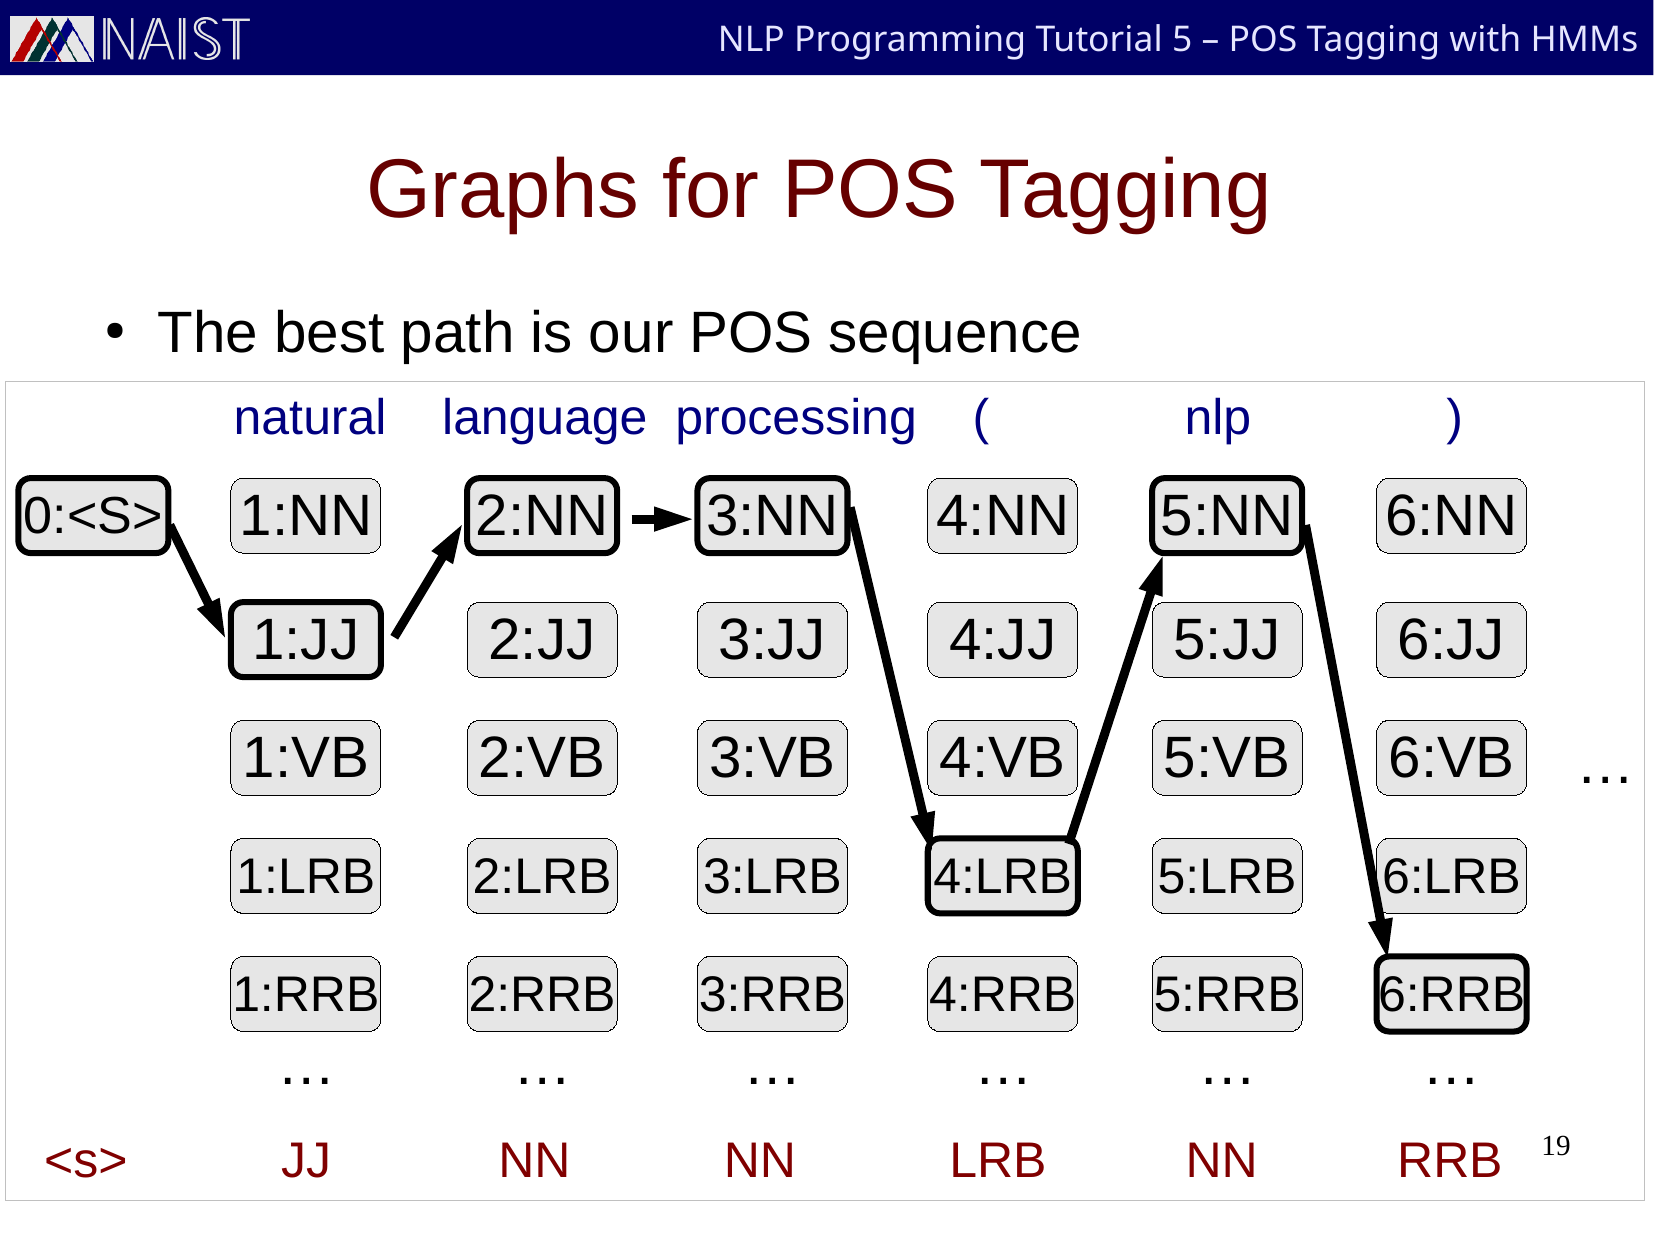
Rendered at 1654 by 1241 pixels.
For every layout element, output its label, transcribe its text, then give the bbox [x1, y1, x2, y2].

text_box 2:LRB [467, 838, 618, 914]
text_box 6:RRB [1376, 956, 1527, 1032]
text_box 1:NN [230, 478, 381, 554]
text_box … [1183, 1024, 1272, 1105]
text_box 2:NN [467, 478, 618, 554]
text_box 5:NN [1152, 478, 1303, 554]
text_box <s> JJ NN NN LRB NN RRB [11, 1125, 1576, 1196]
text_box 1:VB [230, 720, 381, 796]
text_box … [959, 1024, 1048, 1105]
text_box natural language processing ( nlp ) [201, 382, 1604, 453]
text_box … [498, 1024, 587, 1105]
picture [10, 16, 94, 62]
picture [102, 17, 251, 60]
text_box 6:JJ [1376, 602, 1527, 678]
text_box 1:RRB [230, 956, 381, 1032]
text_box 4:RRB [927, 956, 1078, 1032]
text_box 1:JJ [230, 602, 381, 678]
text_box 5:VB [1152, 720, 1303, 796]
text_box 5:LRB [1152, 838, 1303, 914]
text_box 3:NN [697, 478, 848, 554]
text_box 3:LRB [697, 838, 848, 914]
title Graphs for POS Tagging [75, 92, 1564, 285]
text_box 4:LRB [927, 838, 1078, 914]
text_box 4:VB [927, 720, 1078, 796]
text_box … [1645, 723, 1650, 804]
text_box … [729, 1024, 817, 1105]
text_box 3:RRB [697, 956, 848, 1032]
text_box 6:LRB [1376, 838, 1527, 914]
text_box 3:VB [697, 720, 848, 796]
text_box 2:VB [467, 720, 618, 796]
text_box … [1408, 1024, 1497, 1105]
text_box 2:JJ [467, 602, 618, 678]
text_box 5:RRB [1152, 956, 1303, 1032]
text_box … [262, 1024, 351, 1105]
text_box 5:JJ [1152, 602, 1303, 678]
text_box 1:LRB [230, 838, 381, 914]
text_box 0:<S> [18, 478, 169, 554]
list The best path is our POS sequence [86, 300, 1576, 366]
text_box … [1561, 723, 1644, 804]
text_box 4:NN [927, 478, 1078, 554]
text_box 6:NN [1376, 478, 1527, 554]
text_box 2:RRB [467, 956, 618, 1032]
text_box 3:JJ [697, 602, 848, 678]
text_box 4:JJ [927, 602, 1078, 678]
text_box 6:VB [1376, 720, 1527, 796]
